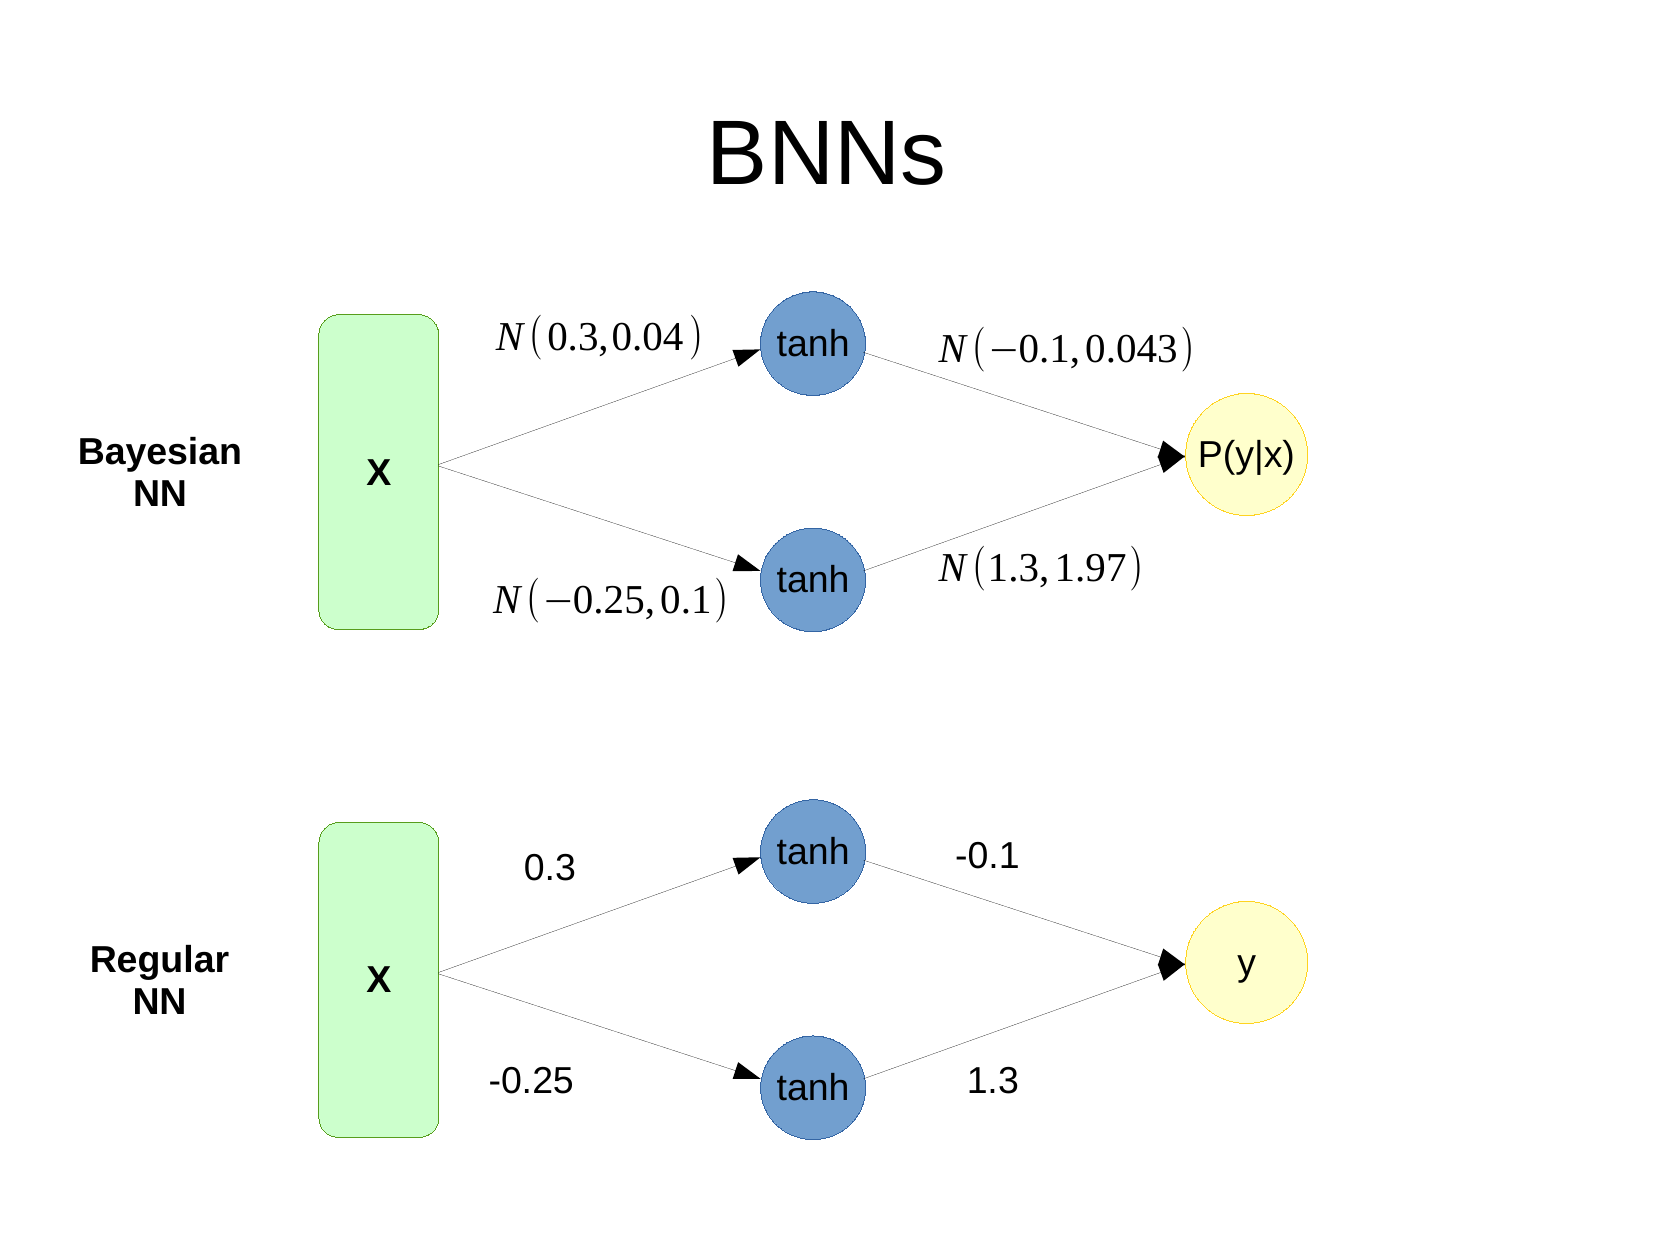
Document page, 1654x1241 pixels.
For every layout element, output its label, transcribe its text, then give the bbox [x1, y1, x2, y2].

text_box tanh [760, 291, 866, 396]
chart [925, 542, 1153, 592]
text_box Bayesian NN [63, 422, 258, 522]
text_box tanh [760, 799, 866, 904]
text_box tanh [760, 1035, 866, 1140]
chart [925, 323, 1205, 374]
text_box Regular NN [75, 930, 245, 1030]
text_box 1.3 [952, 1052, 1034, 1109]
text_box y [1185, 901, 1308, 1024]
chart [480, 574, 738, 624]
text_box tanh [760, 528, 866, 632]
text_box P(y|x) [1185, 393, 1308, 516]
text_box -0.25 [473, 1052, 589, 1109]
chart [482, 312, 712, 362]
text_box -0.1 [940, 827, 1035, 885]
text_box X [318, 314, 439, 630]
text_box 0.3 [509, 839, 591, 897]
title BNNs [82, 49, 1571, 257]
text_box X [318, 822, 439, 1138]
